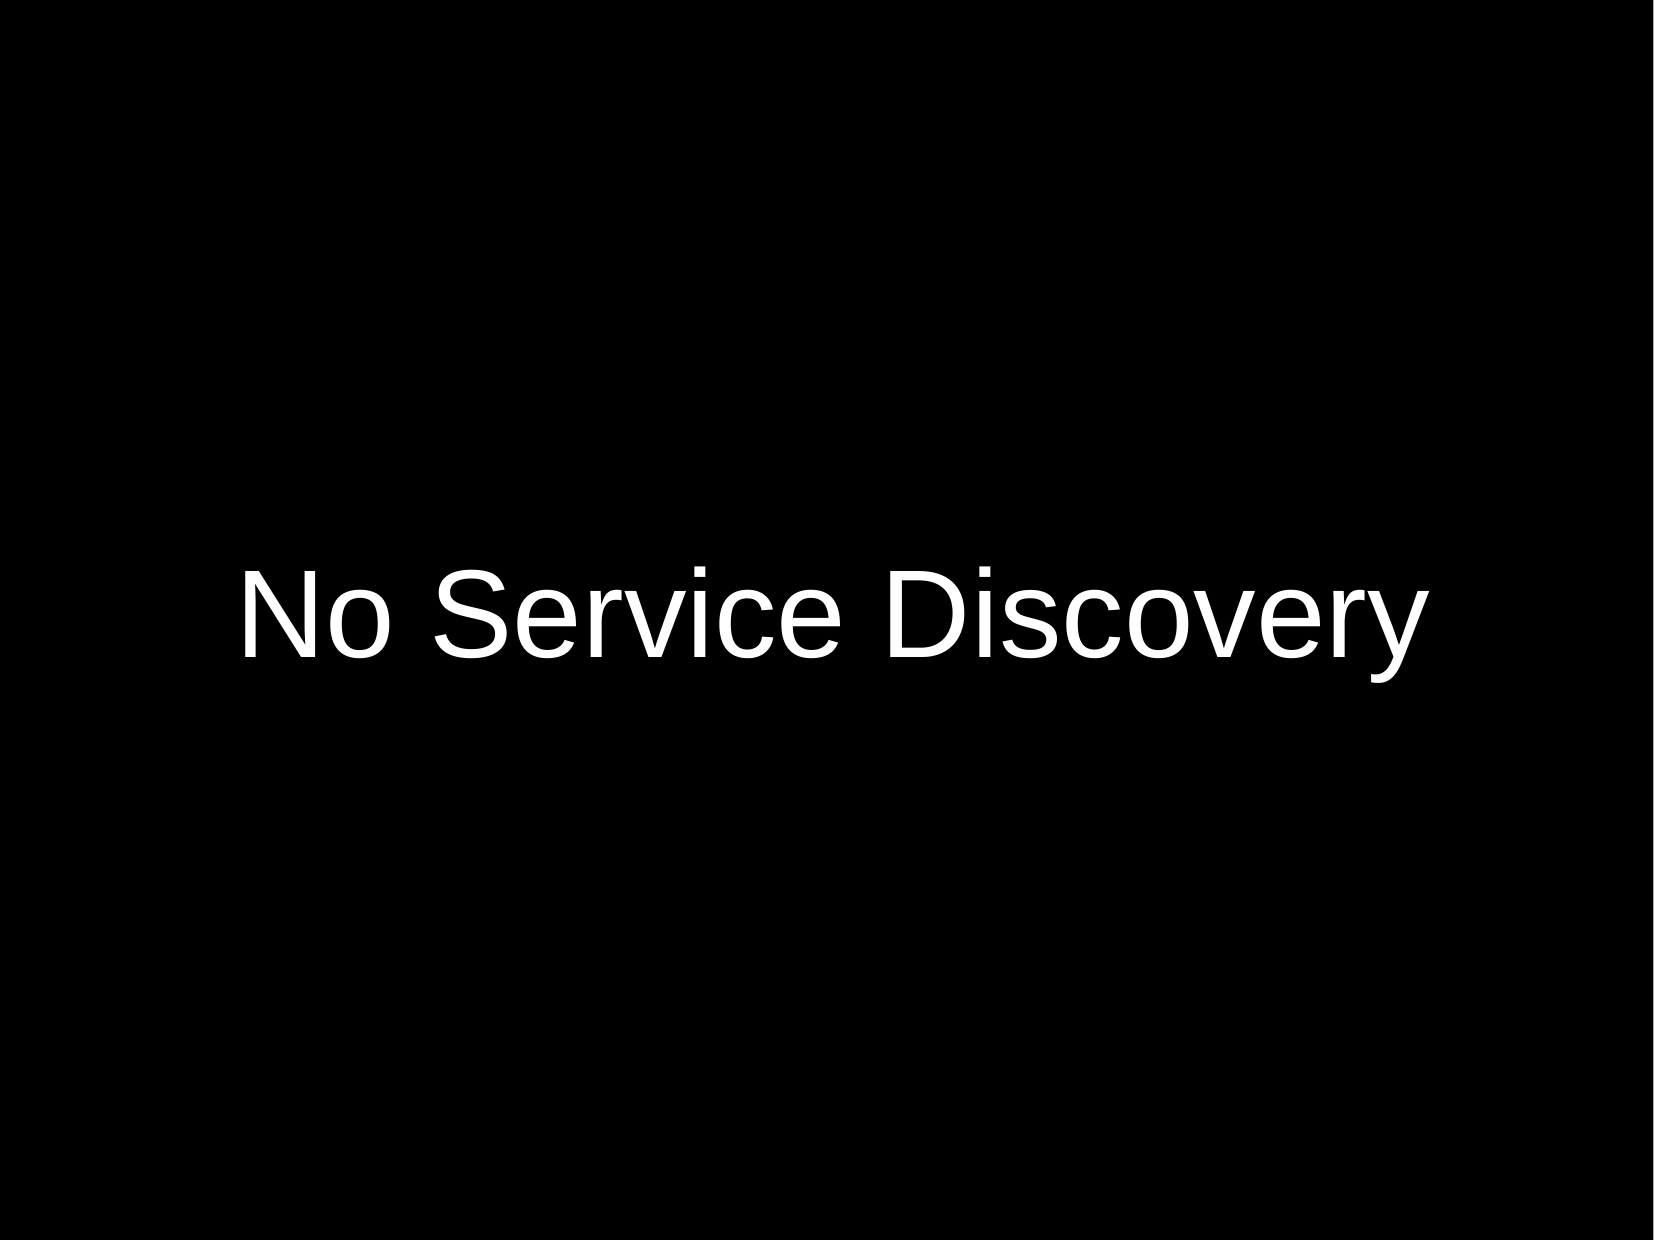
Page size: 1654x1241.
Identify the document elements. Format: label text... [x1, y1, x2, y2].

title No Service Discovery [88, 413, 1577, 816]
